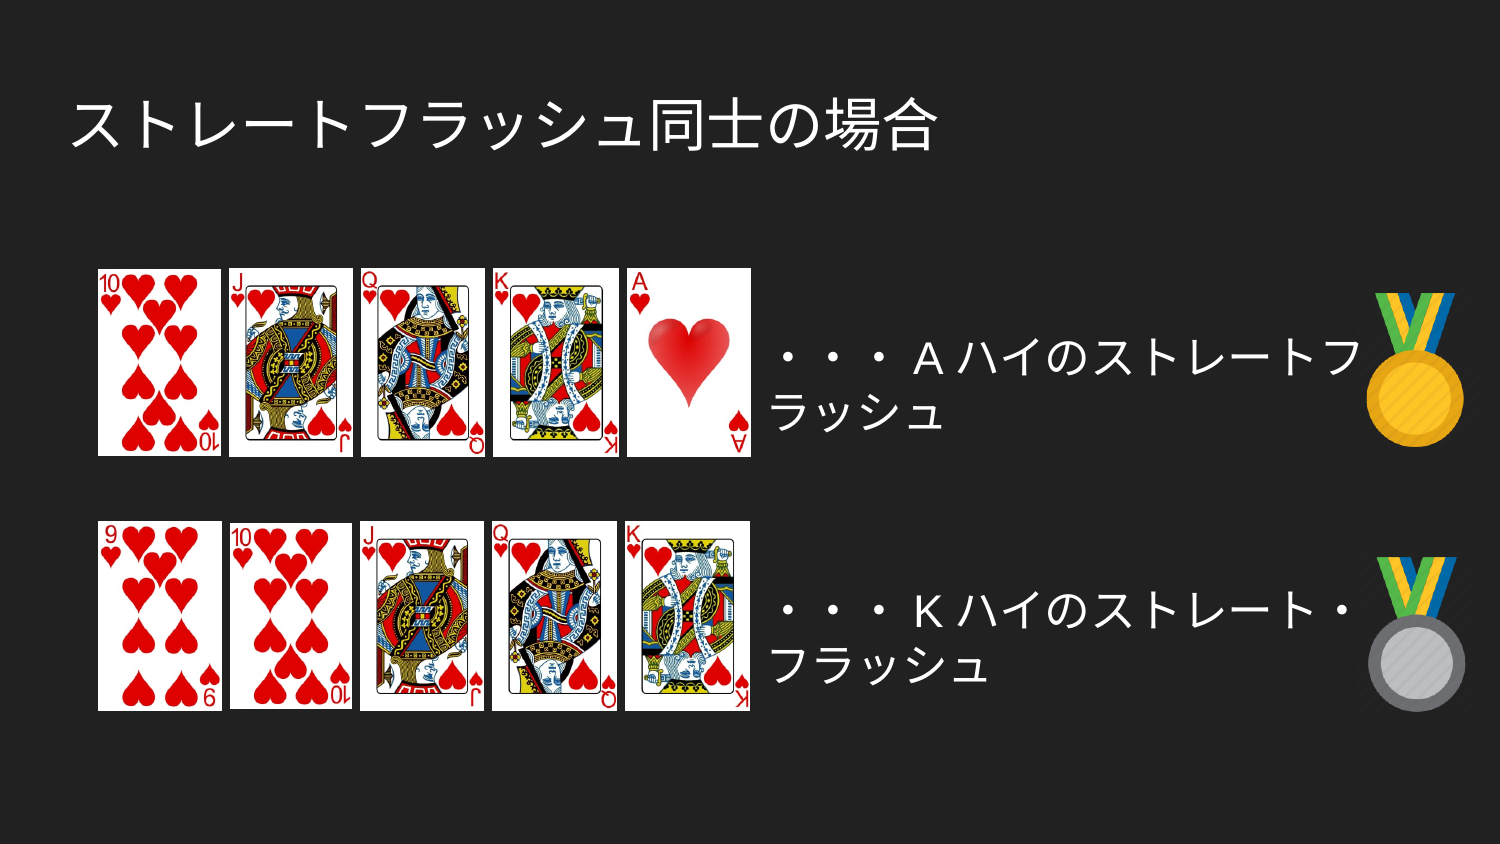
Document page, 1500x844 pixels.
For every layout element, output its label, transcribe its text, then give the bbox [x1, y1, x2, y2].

title ストレートフラッシュ同士の場合 [51, 72, 1449, 167]
picture [493, 268, 619, 457]
picture [98, 269, 221, 456]
text_box ・・・Kハイのストレート・フラッシュ [750, 566, 1355, 645]
picture [229, 268, 353, 457]
text_box ・・・Aハイのストレートフラッシュ [751, 313, 1349, 392]
picture [1349, 282, 1480, 452]
picture [627, 268, 751, 457]
picture [230, 523, 352, 709]
picture [1355, 546, 1474, 717]
picture [492, 521, 617, 711]
picture [98, 521, 222, 711]
picture [361, 268, 485, 457]
picture [360, 521, 484, 711]
picture [625, 521, 750, 711]
